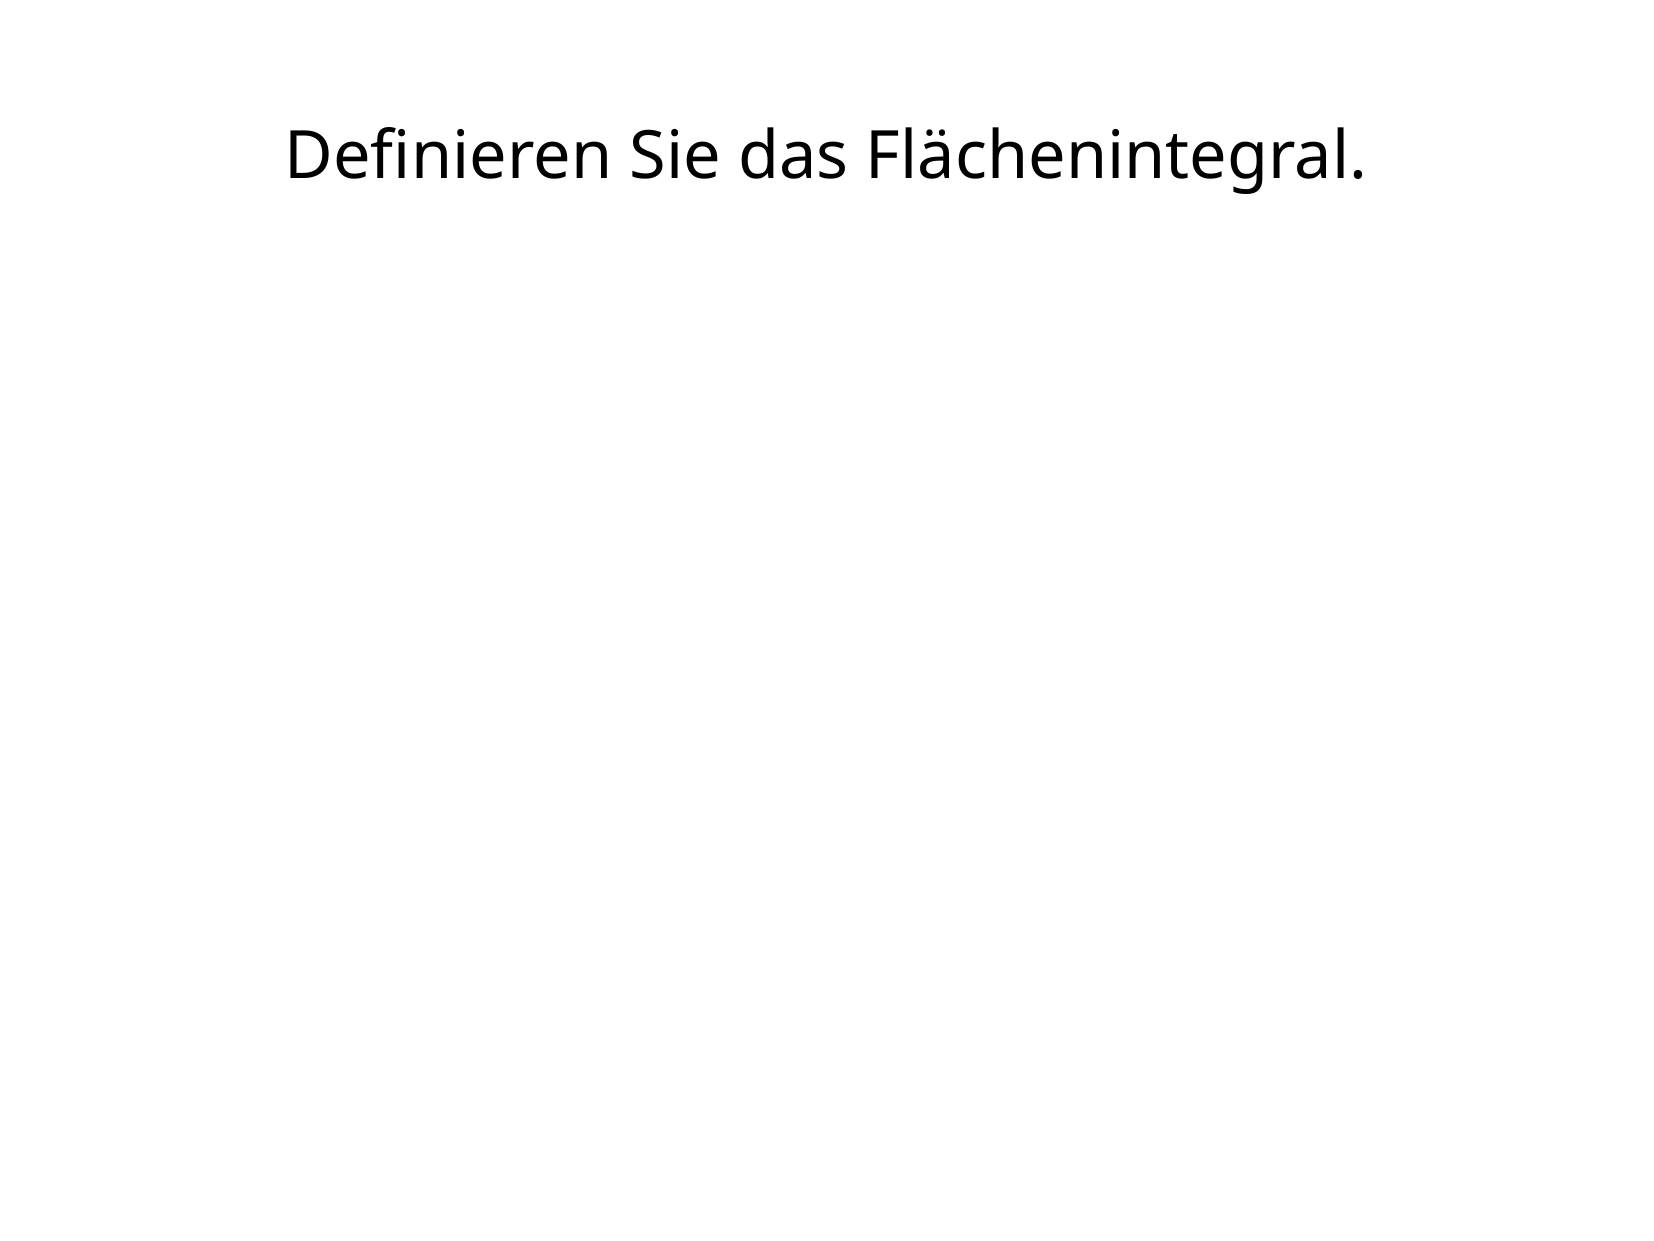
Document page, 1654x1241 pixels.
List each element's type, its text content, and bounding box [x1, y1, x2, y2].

title Definieren Sie das Flächenintegral. [82, 49, 1571, 257]
